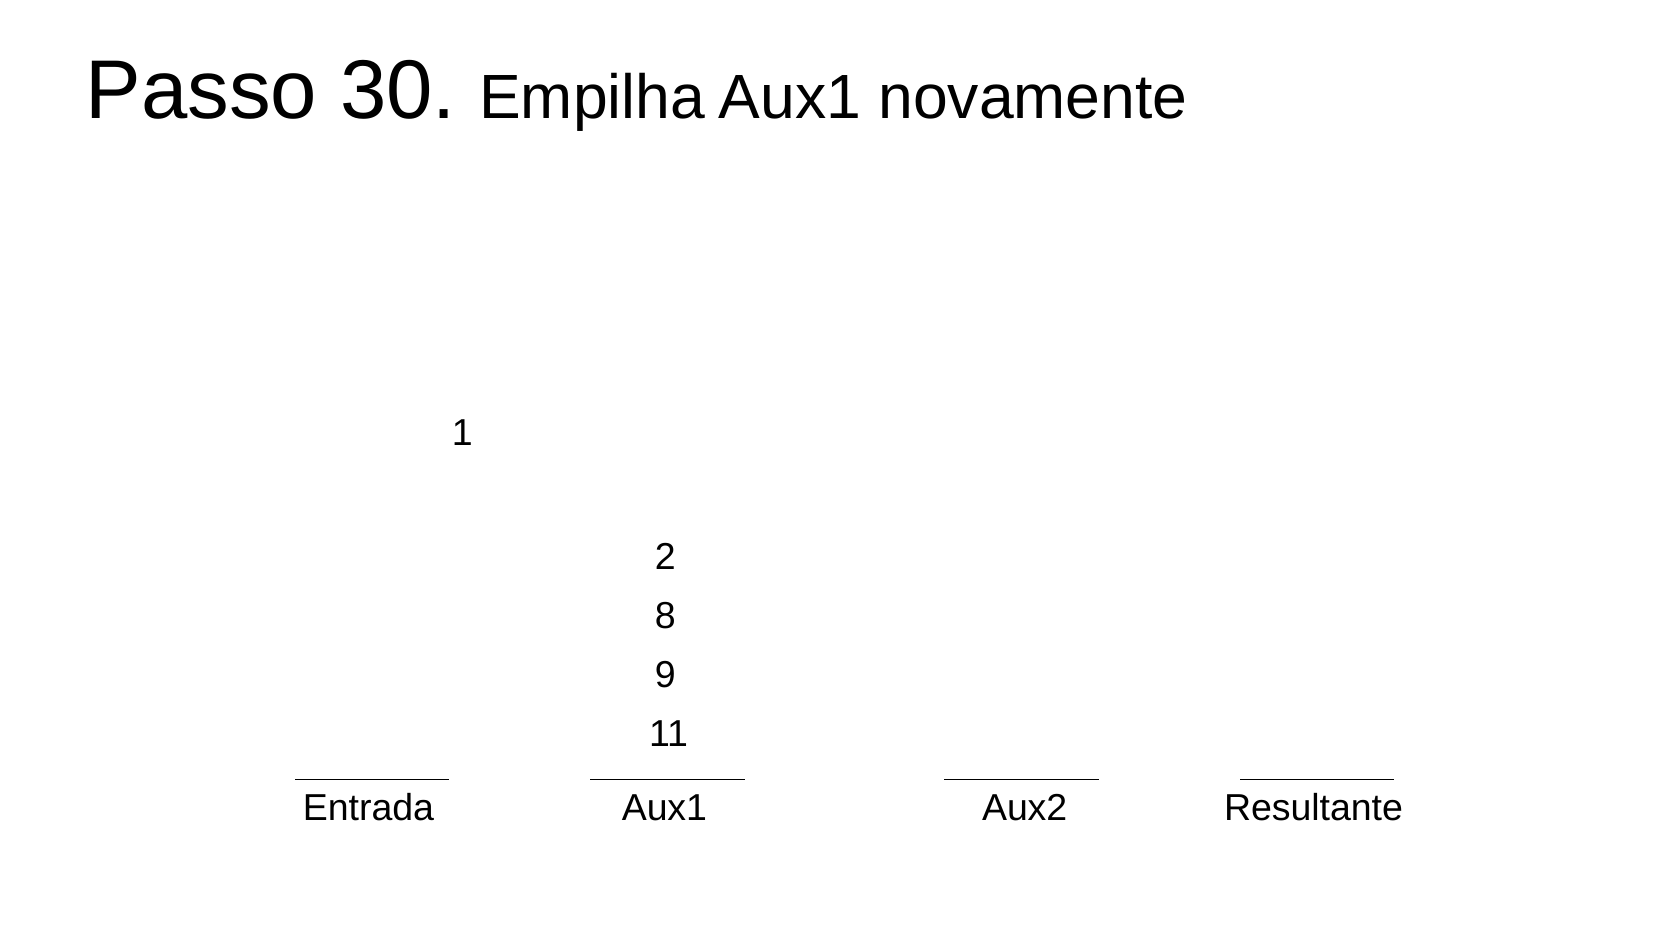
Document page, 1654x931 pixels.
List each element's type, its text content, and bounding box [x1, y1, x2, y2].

text_box 9 [640, 645, 709, 703]
text_box 2 [640, 527, 709, 585]
text_box 11 [634, 705, 703, 762]
text_box Resultante [1209, 779, 1418, 837]
text_box Aux1 [607, 780, 723, 837]
text_box Entrada [288, 779, 449, 837]
text_box 1 [437, 403, 488, 461]
text_box Passo 30. Empilha Aux1 novamente [70, 35, 1583, 353]
text_box Aux2 [967, 780, 1083, 837]
text_box 8 [640, 586, 709, 644]
